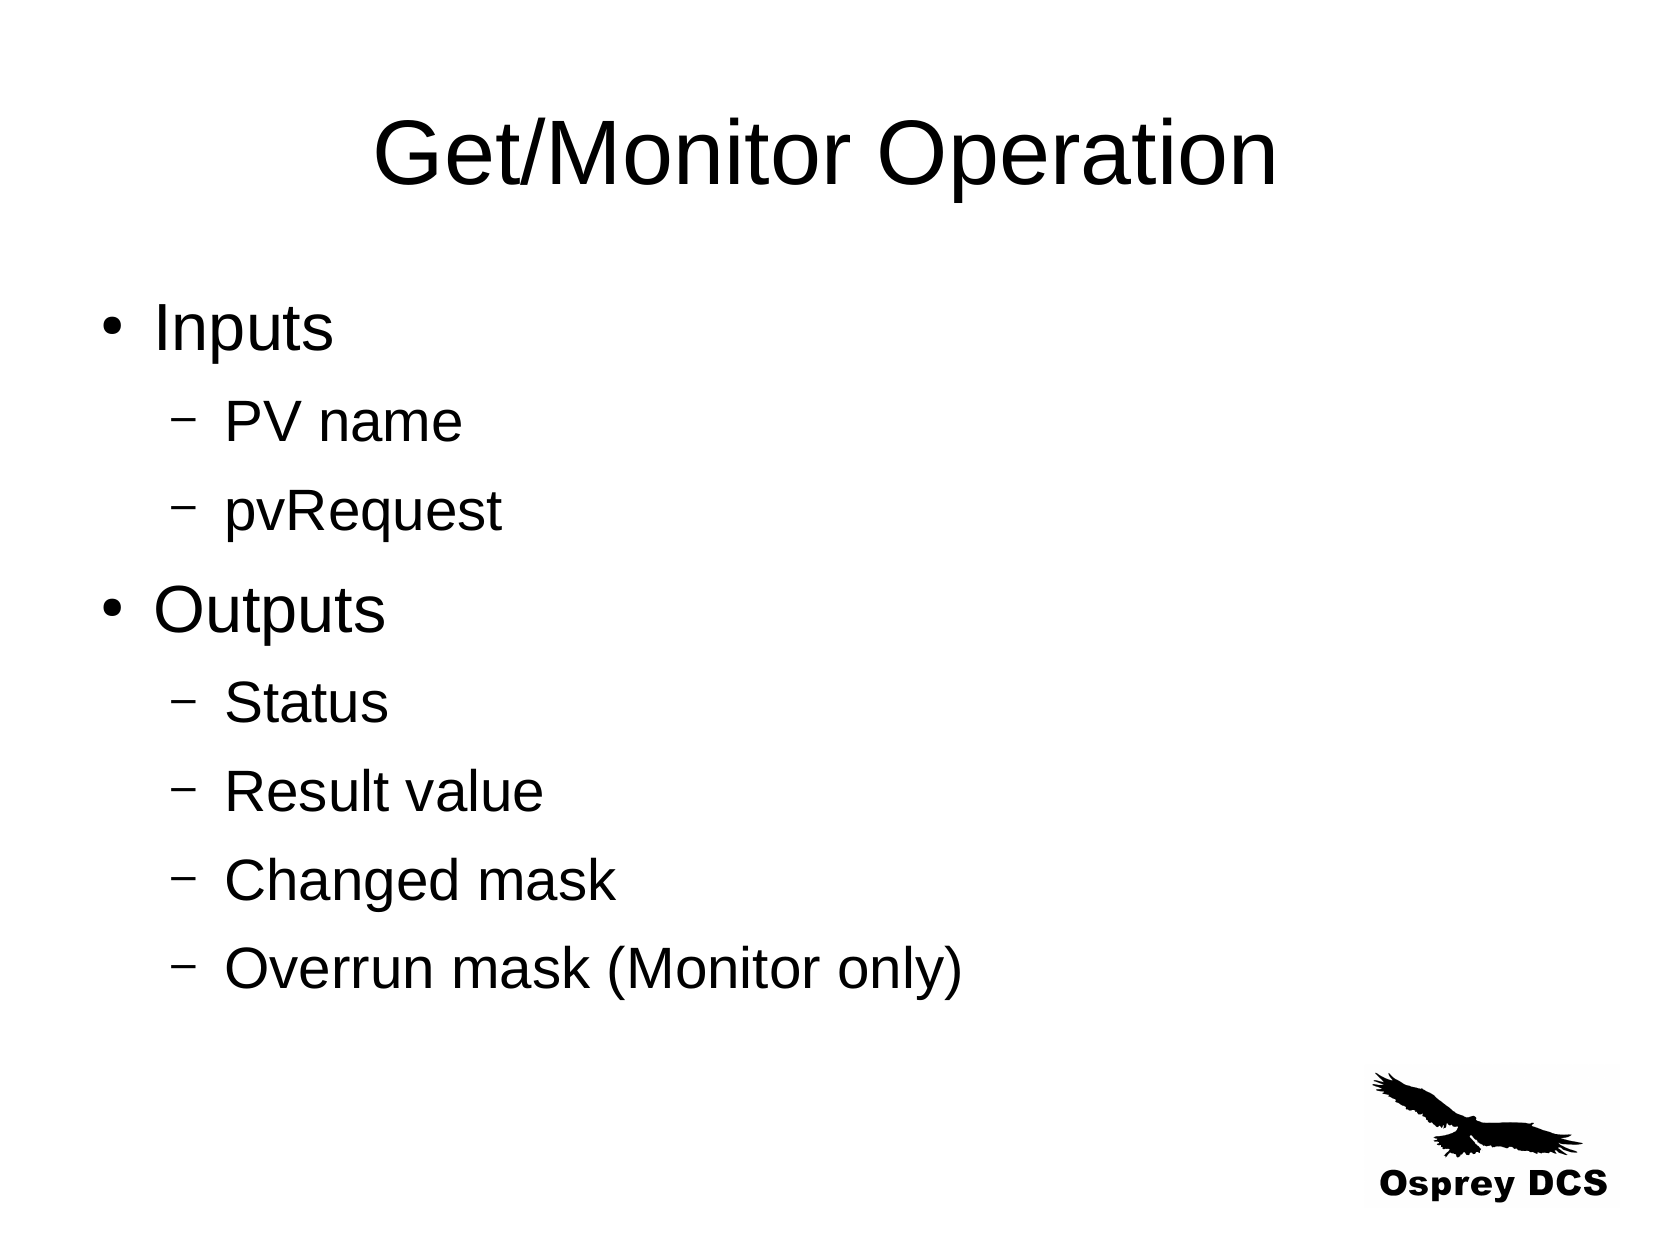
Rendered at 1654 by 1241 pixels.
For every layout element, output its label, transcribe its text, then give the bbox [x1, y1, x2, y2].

title Get/Monitor Operation [82, 49, 1571, 257]
picture [1364, 1064, 1620, 1208]
list Inputs PV name pvRequest Outputs Status Result value Changed mask Overrun mask (Monitor only) [82, 290, 1571, 1010]
